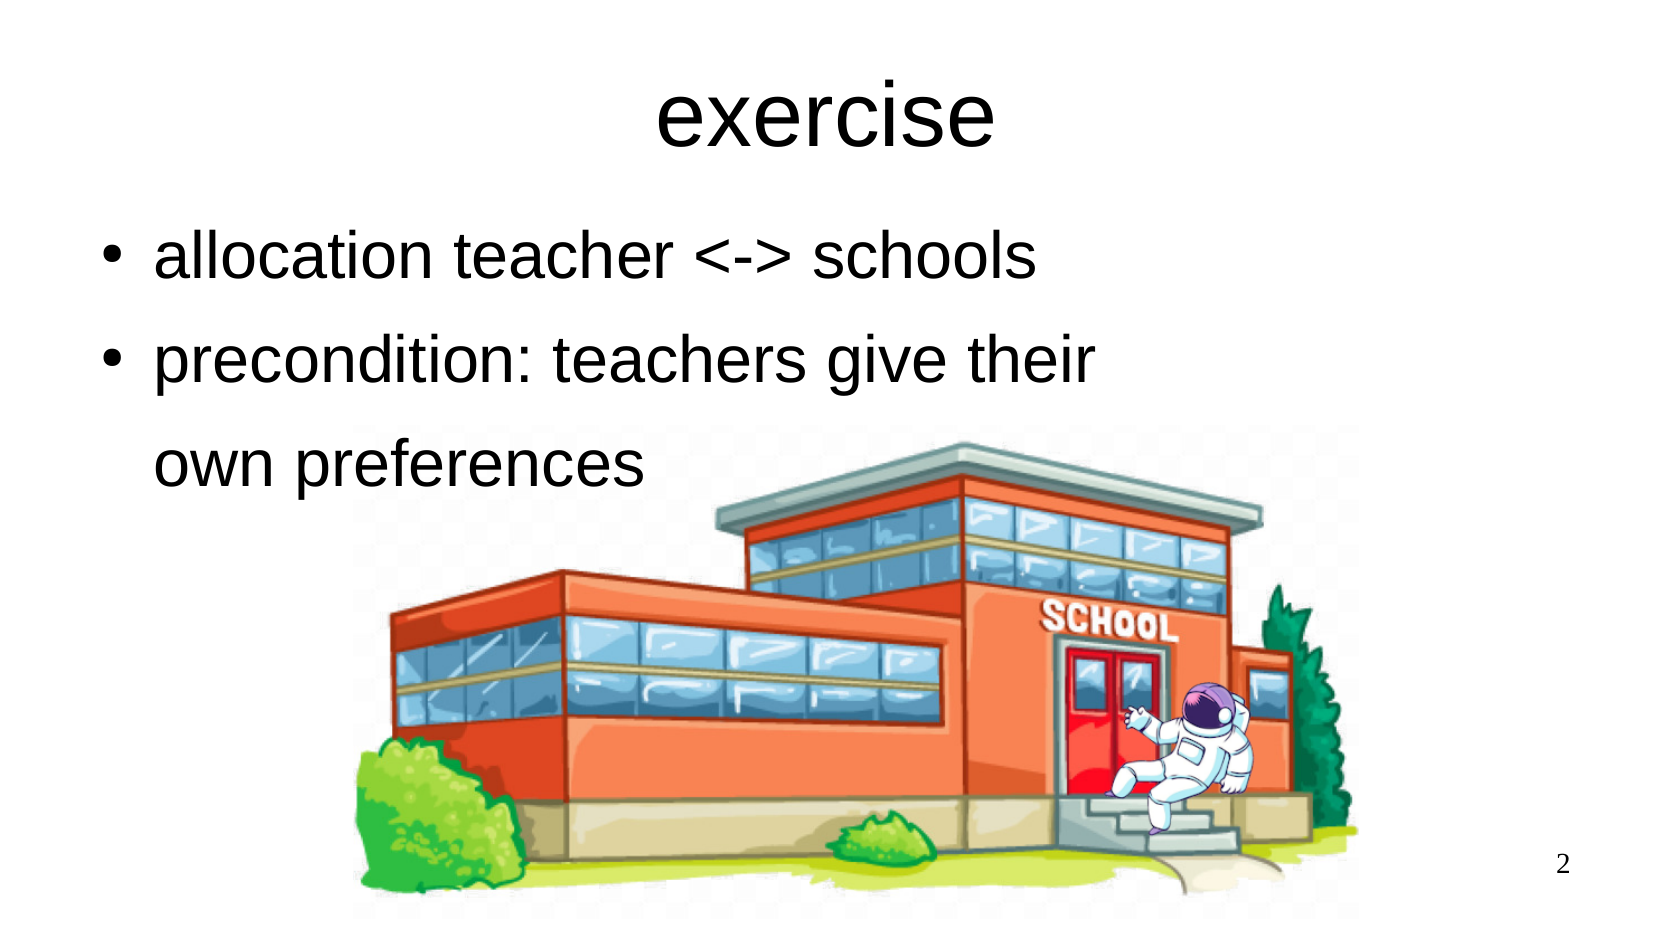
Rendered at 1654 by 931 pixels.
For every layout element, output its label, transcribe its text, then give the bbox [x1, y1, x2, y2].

title exercise [82, 37, 1571, 193]
list allocation teacher <-> schools precondition: teachers give their own preferences [82, 217, 1571, 758]
picture [353, 758, 1359, 920]
